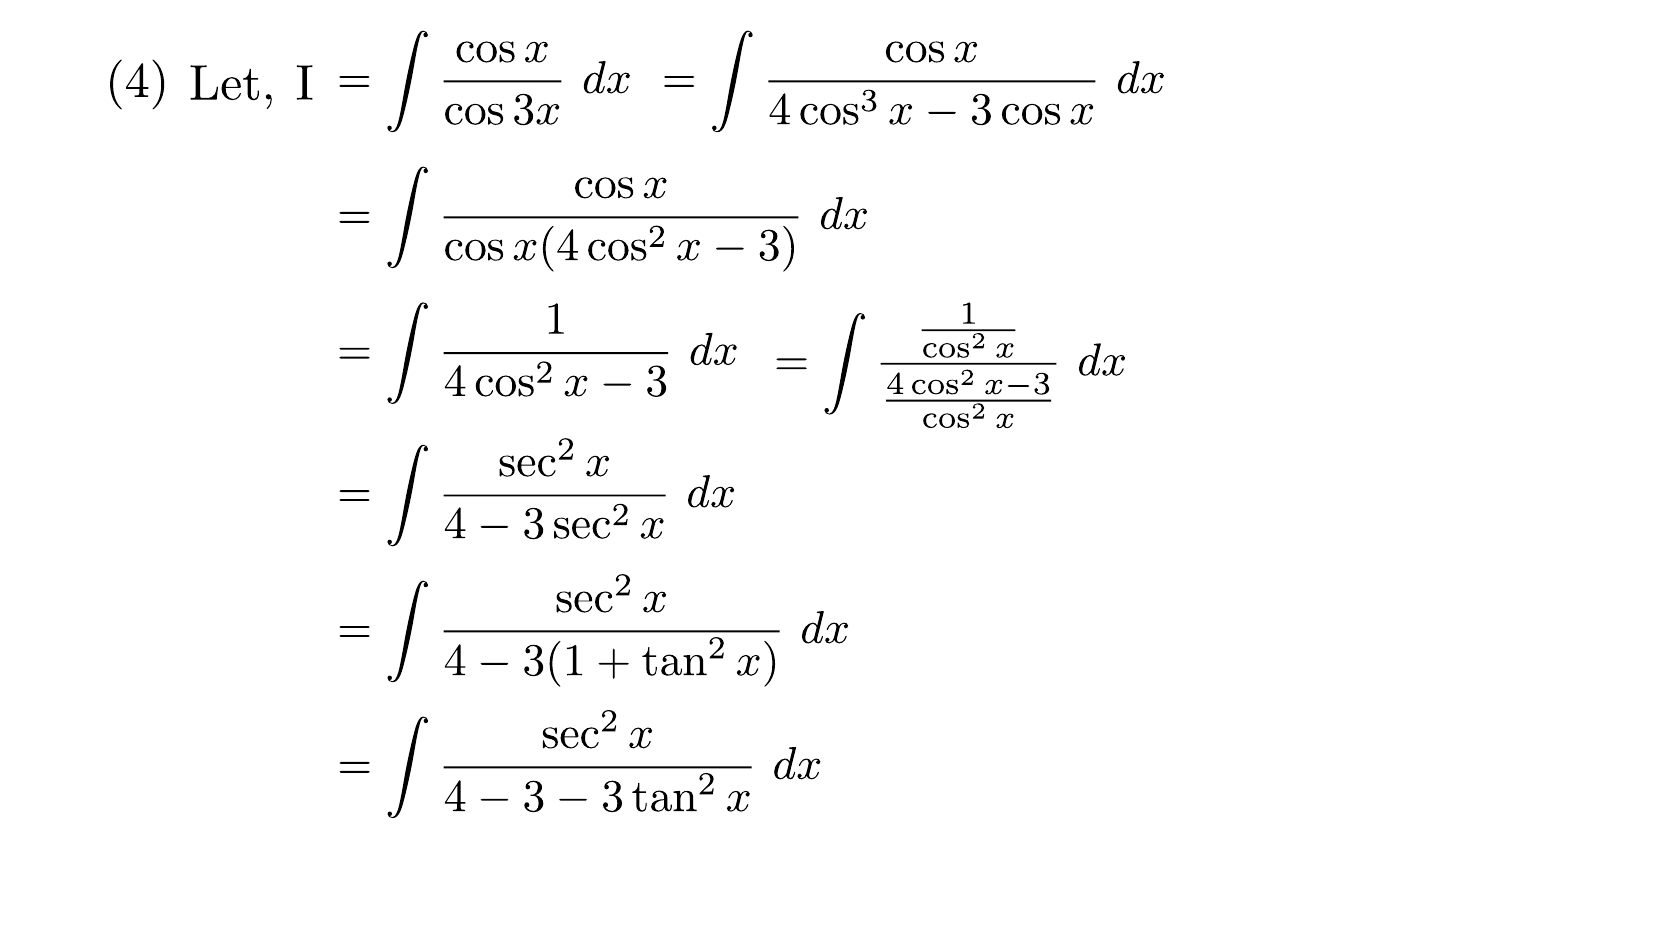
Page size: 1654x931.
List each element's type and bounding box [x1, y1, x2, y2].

text_box [776, 302, 1126, 429]
text_box [339, 574, 849, 687]
text_box [190, 65, 272, 110]
text_box [107, 59, 165, 110]
text_box [338, 166, 868, 272]
title [47, 36, 1607, 886]
text_box [338, 438, 735, 547]
text_box [338, 30, 630, 133]
text_box [338, 302, 737, 404]
text_box [339, 710, 821, 819]
text_box [296, 65, 313, 100]
text_box [663, 30, 1164, 133]
